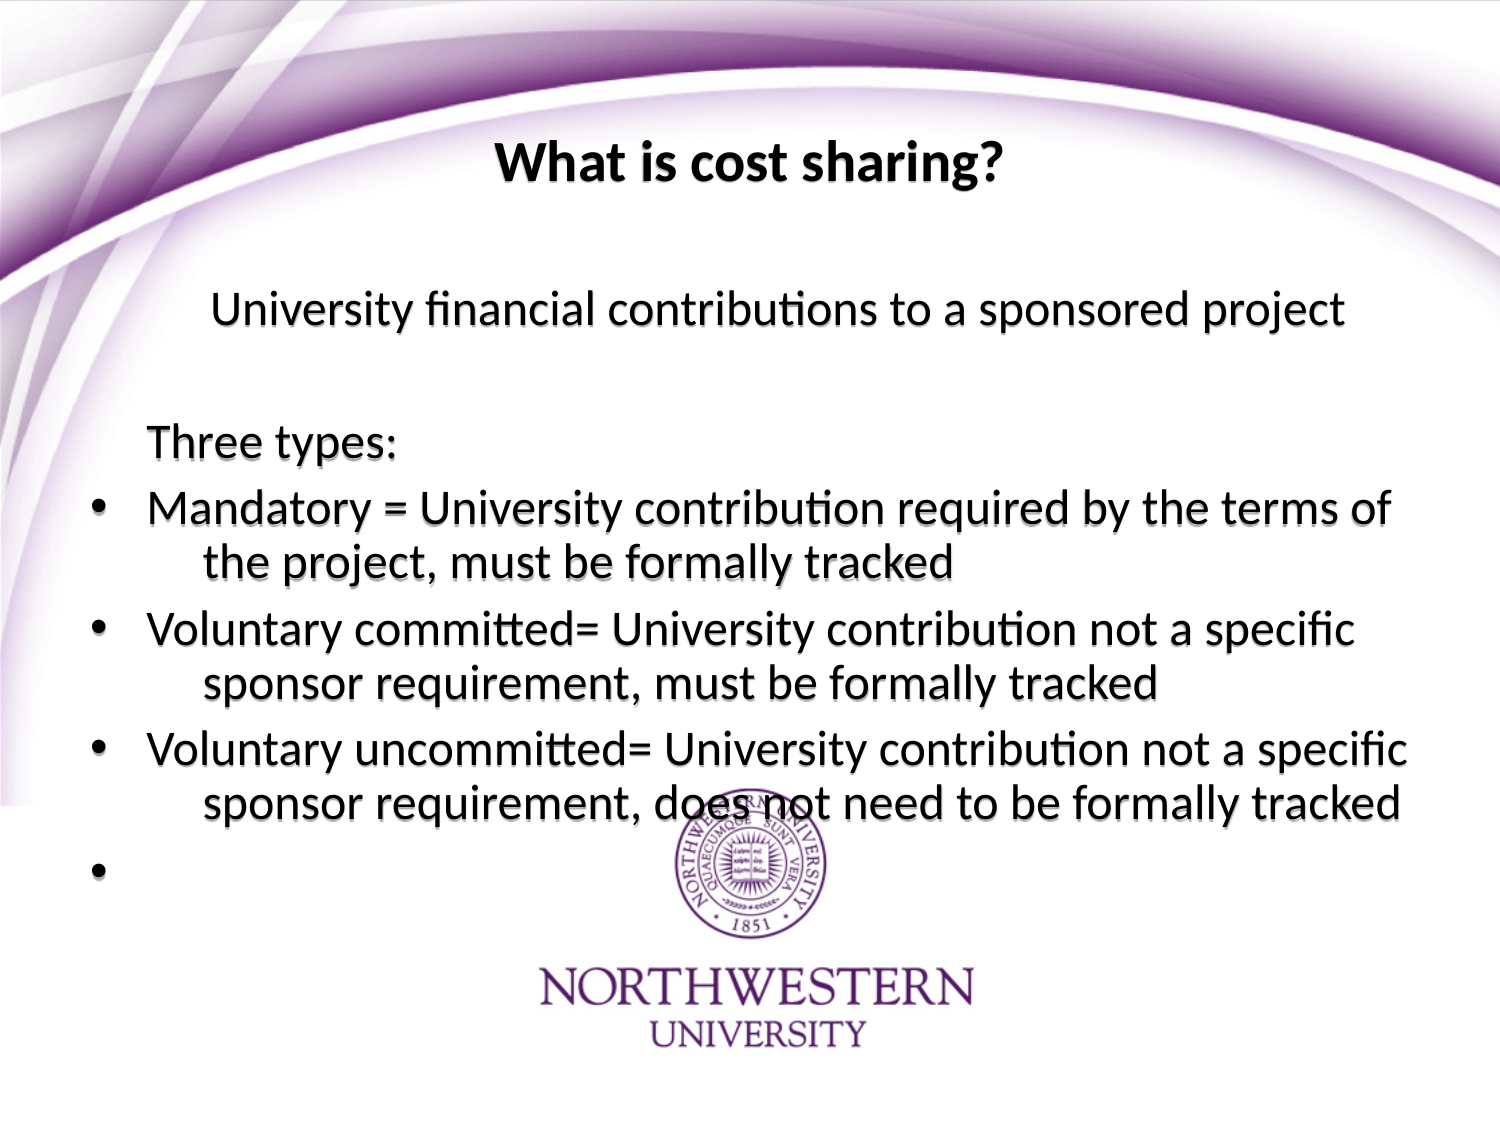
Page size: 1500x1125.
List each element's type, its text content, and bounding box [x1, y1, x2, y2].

title What is cost sharing? [75, 101, 1426, 215]
list University financial contributions to a sponsored project Three types: Mandatory = University contribution required by the terms of the project, must be formally tracked Voluntary committed = University contribution not a specific sponsor requirement, must be formally tracked Voluntary uncommitted = University contribution not a specific sponsor requirement, does not need to be formally tracked [75, 274, 1426, 912]
